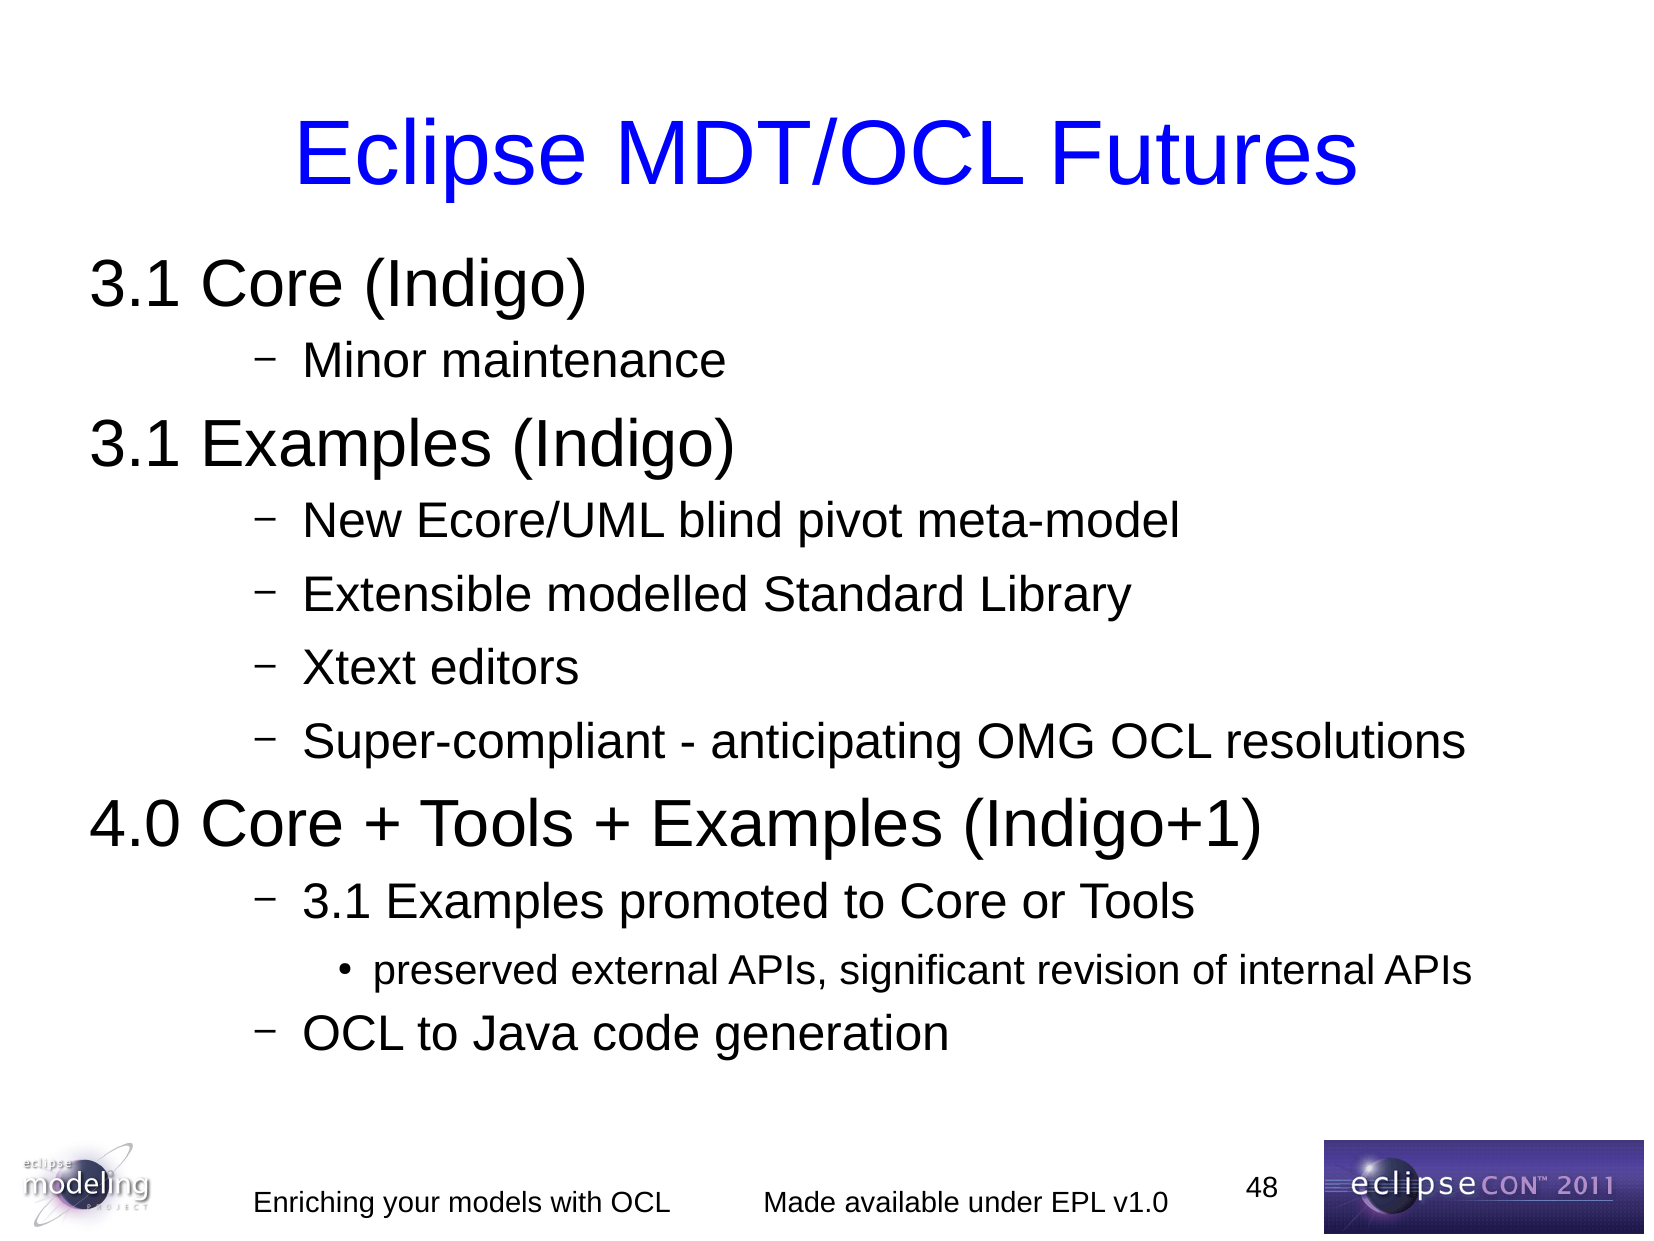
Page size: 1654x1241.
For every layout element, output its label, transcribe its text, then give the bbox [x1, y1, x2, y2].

list 3.1 Core (Indigo) Minor maintenance 3.1 Examples (Indigo) New Ecore/UML blind pivot meta-model Extensible modelled Standard Library Xtext editors Super-compliant - anticipating OMG OCL resolutions 4.0 Core + Tools + Examples (Indigo+1) 3.1 Examples promoted to Core or Tools preserved external APIs, significant revision of internal APIs OCL to Java code generation [89, 245, 1578, 1061]
picture [9, 1136, 156, 1235]
picture [1324, 1140, 1644, 1234]
title Eclipse MDT/OCL Futures [82, 49, 1571, 257]
